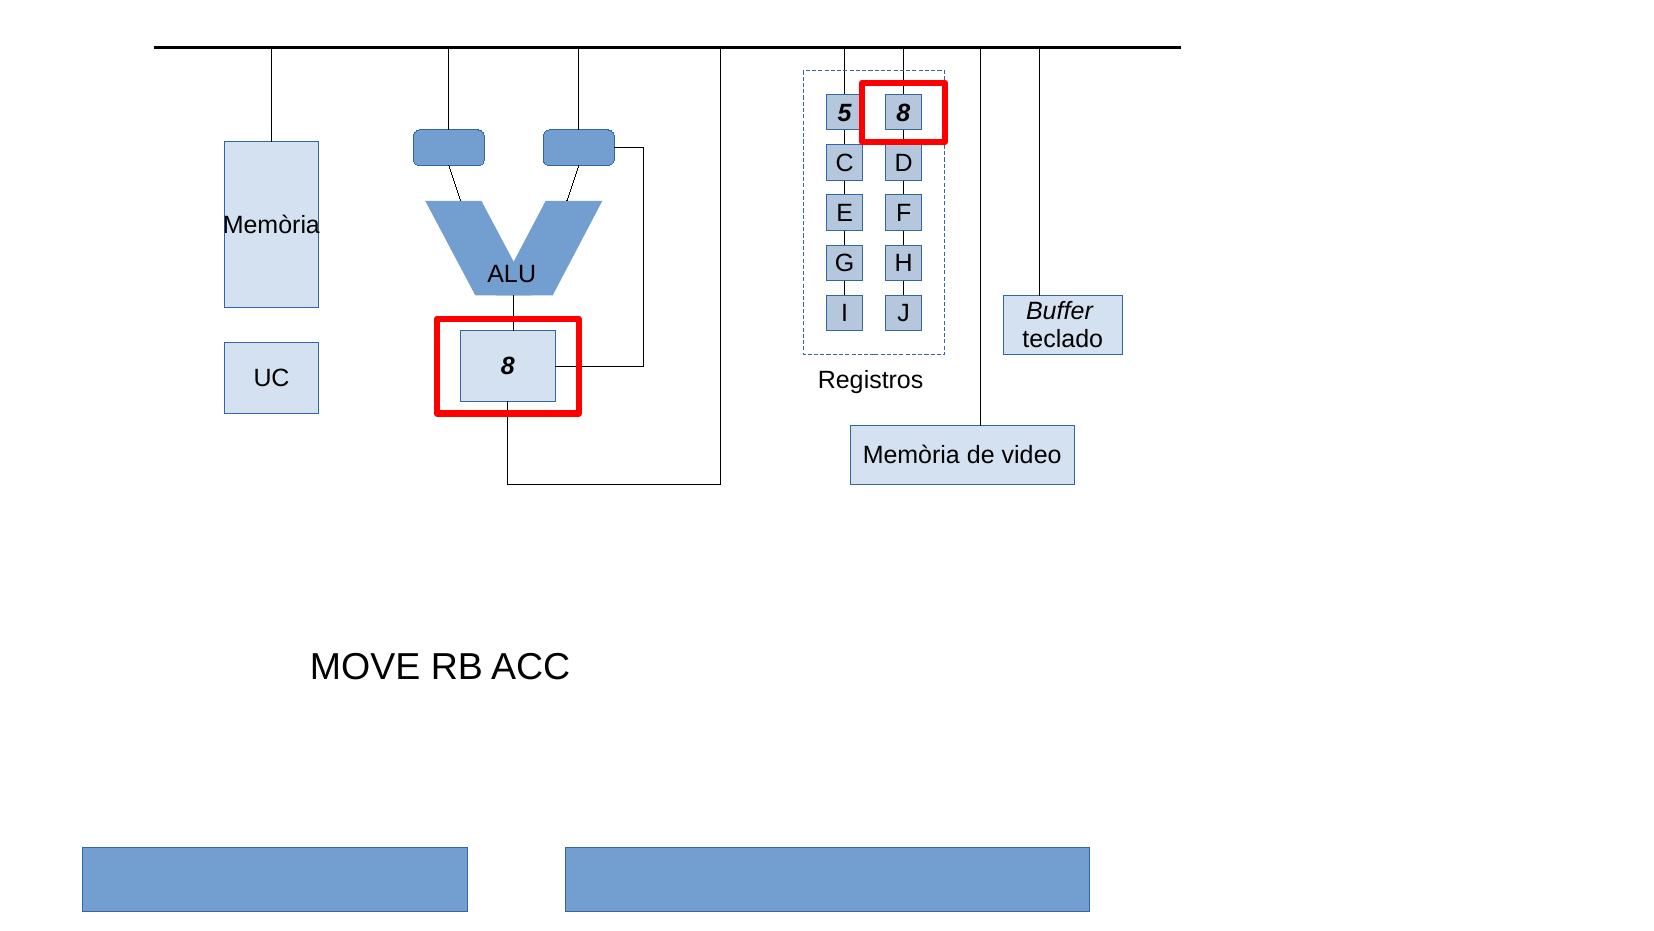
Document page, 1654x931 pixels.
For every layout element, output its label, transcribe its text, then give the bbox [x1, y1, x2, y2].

text_box Registros [803, 358, 939, 402]
text_box 5 [826, 94, 859, 130]
text_box F [885, 194, 922, 231]
text_box Memòria de video [850, 425, 1075, 485]
text_box G [826, 245, 863, 281]
text_box [543, 129, 615, 166]
text_box [425, 200, 509, 290]
text_box ALU [472, 252, 551, 296]
text_box J [885, 295, 922, 331]
text_box 8 [885, 94, 922, 130]
text_box [518, 200, 603, 296]
text_box UC [224, 342, 319, 414]
text_box [413, 129, 485, 166]
text_box Buffer teclado [1003, 295, 1123, 355]
text_box C [826, 144, 863, 181]
text_box MOVE RB ACC [295, 637, 586, 695]
text_box H [885, 245, 922, 281]
text_box D [885, 145, 922, 181]
text_box Memòria [224, 141, 319, 308]
text_box E [826, 194, 863, 231]
text_box 8 [460, 330, 556, 402]
text_box I [826, 295, 863, 331]
